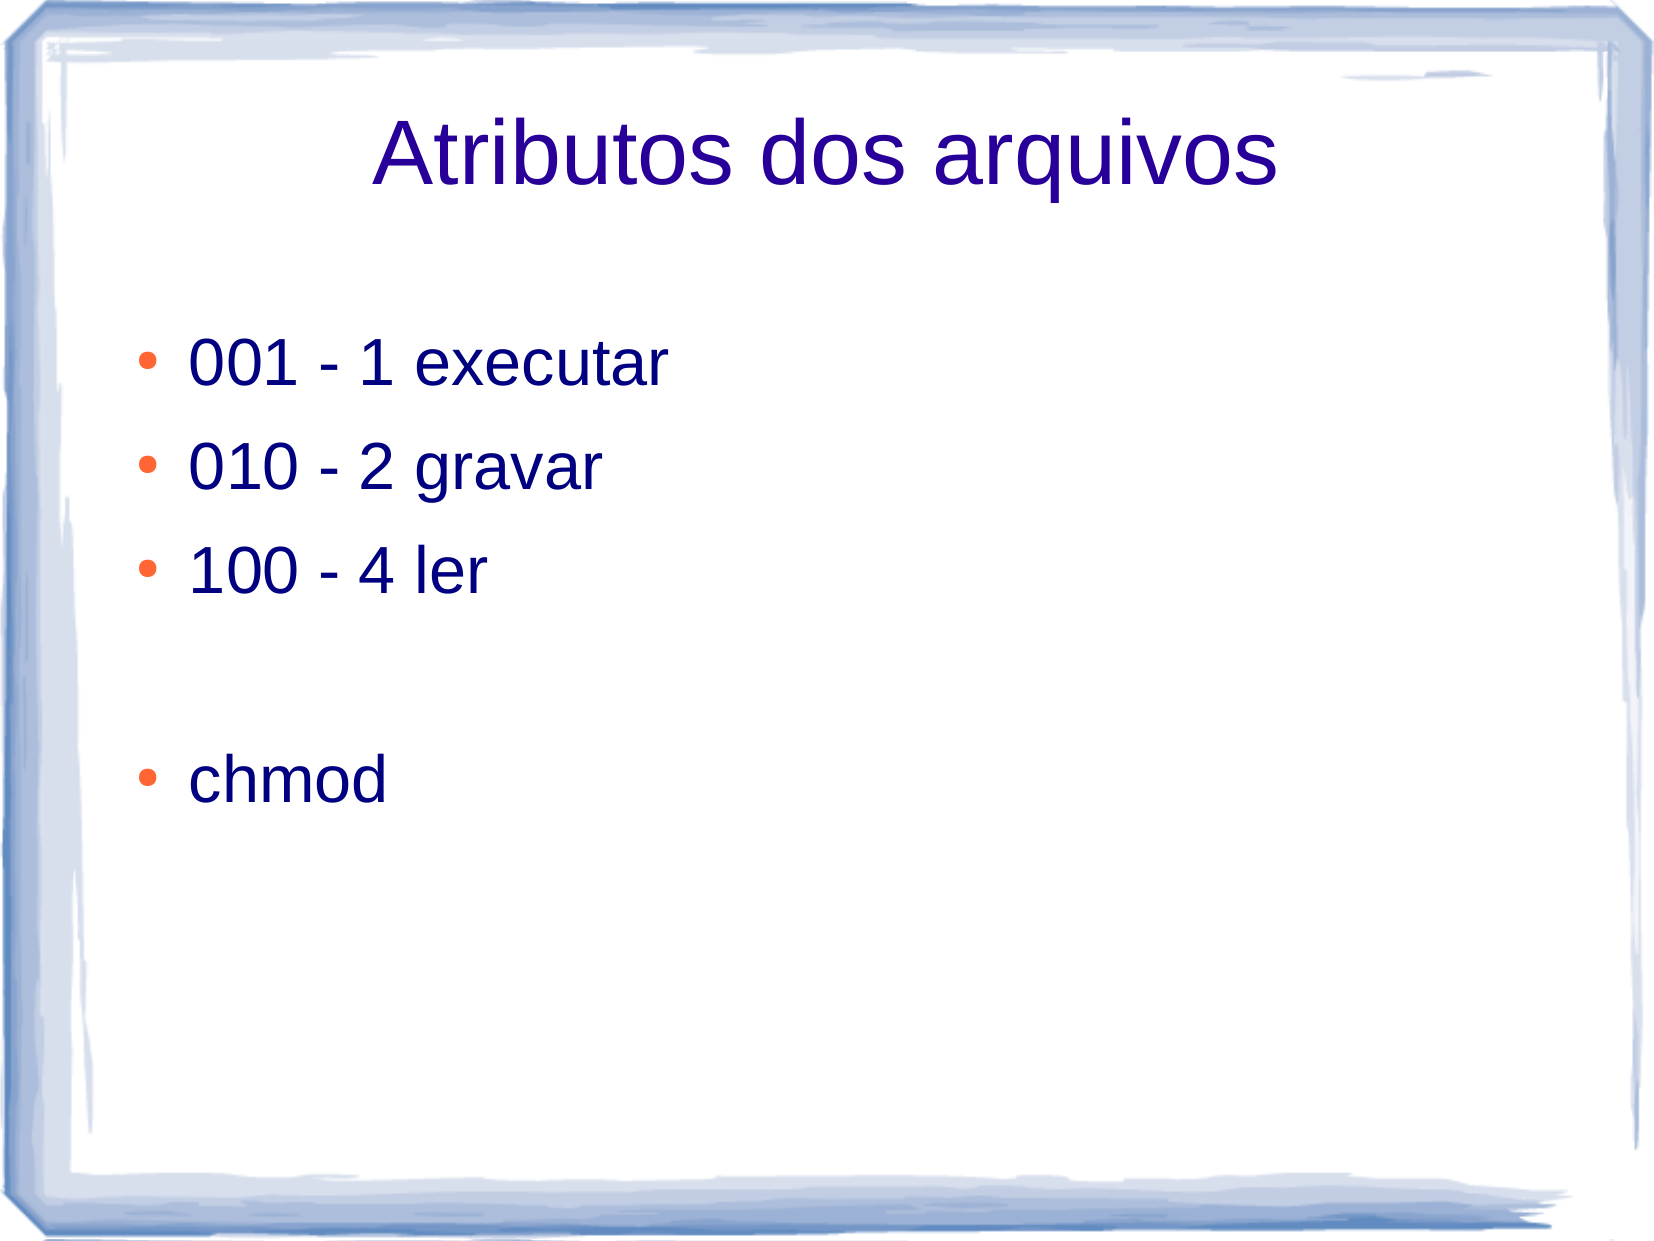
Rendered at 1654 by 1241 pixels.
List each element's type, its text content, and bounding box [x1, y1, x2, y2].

picture [0, 0, 1654, 1241]
list 001 - 1 executar 010 - 2 gravar 100 - 4 ler chmod [118, 324, 1571, 1045]
title Atributos dos arquivos [82, 49, 1571, 257]
